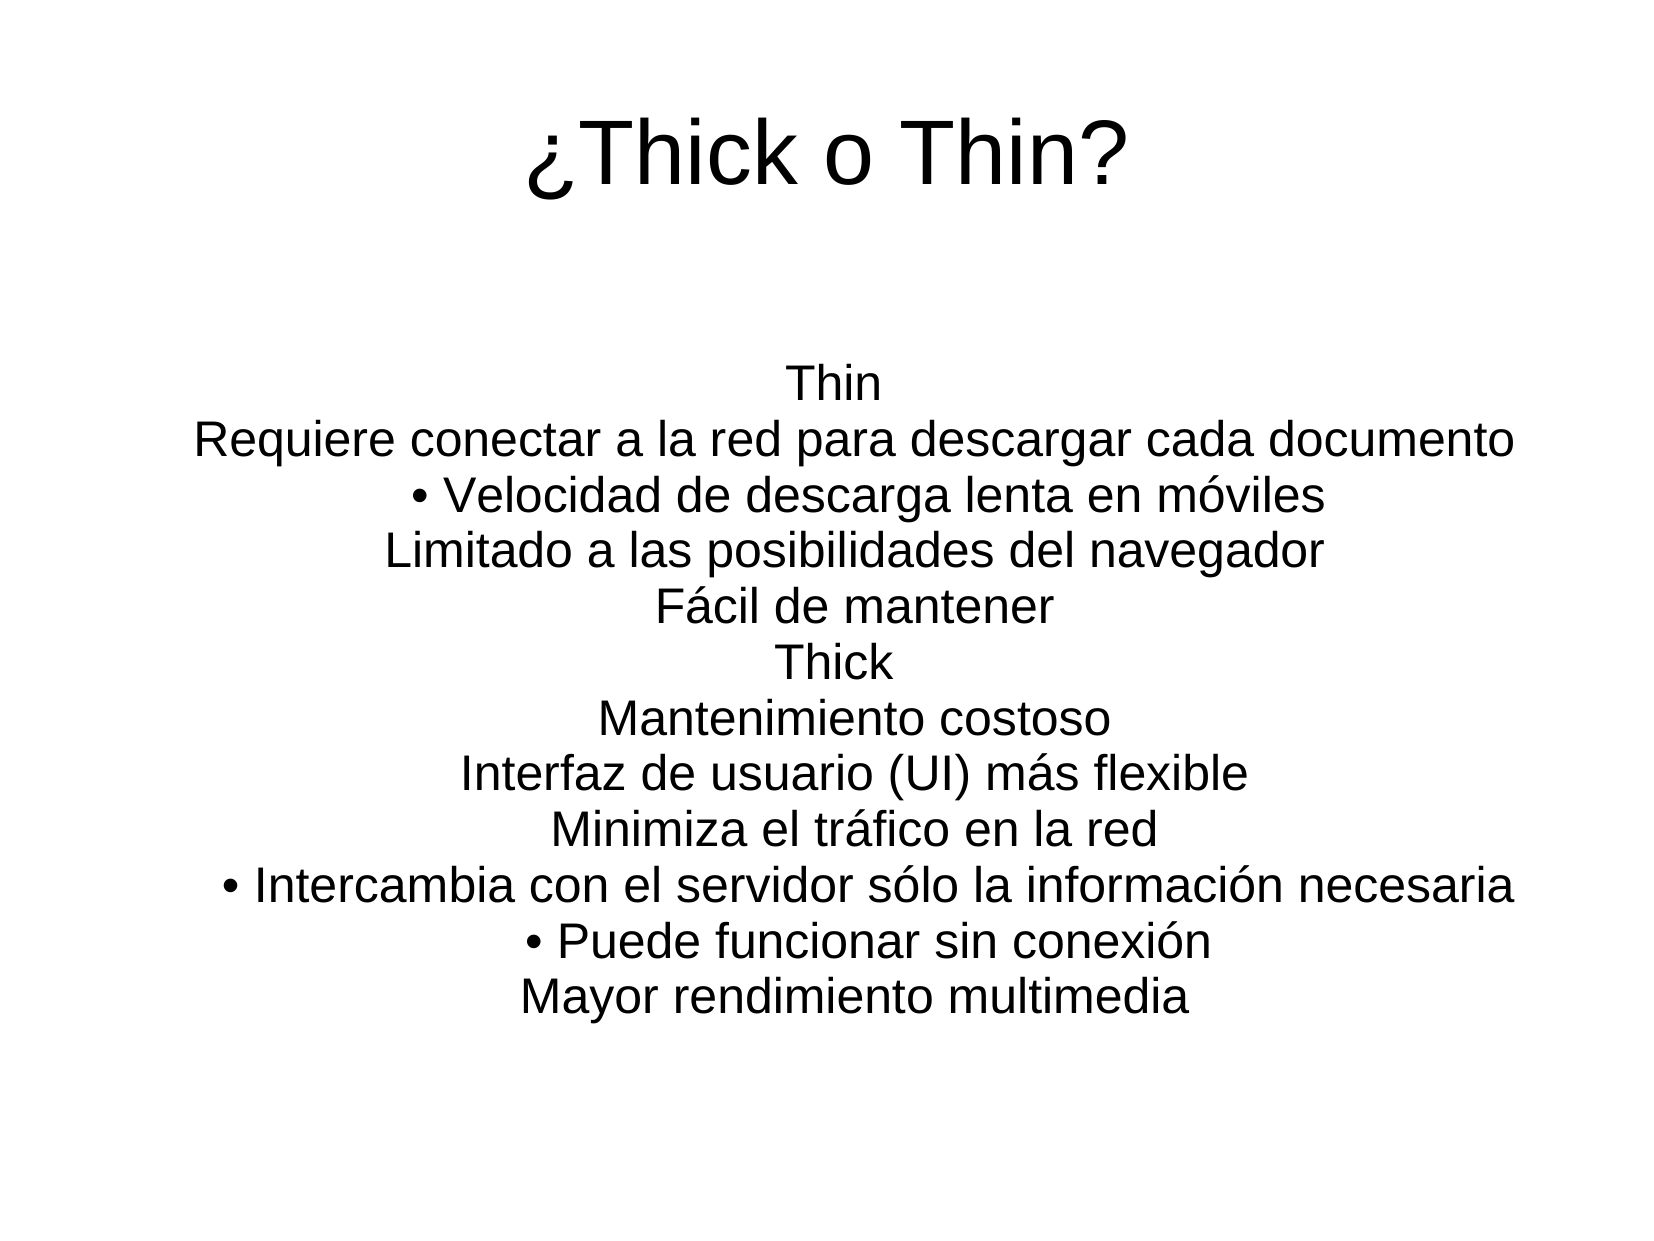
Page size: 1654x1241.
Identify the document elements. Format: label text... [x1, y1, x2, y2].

title ¿Thick o Thin? [82, 49, 1571, 257]
subtitle Thin Requiere conectar a la red para descargar cada documento • Velocidad de descarga lenta en móviles Limitado a las posibilidades del navegador Fácil de mantener Thick Mantenimiento costoso Interfaz de usuario (UI) más flexible Minimiza el tráfico en la red • Intercambia con el servidor sólo la información necesaria • Puede funcionar sin conexión Mayor rendimiento multimedia [82, 290, 1571, 1109]
